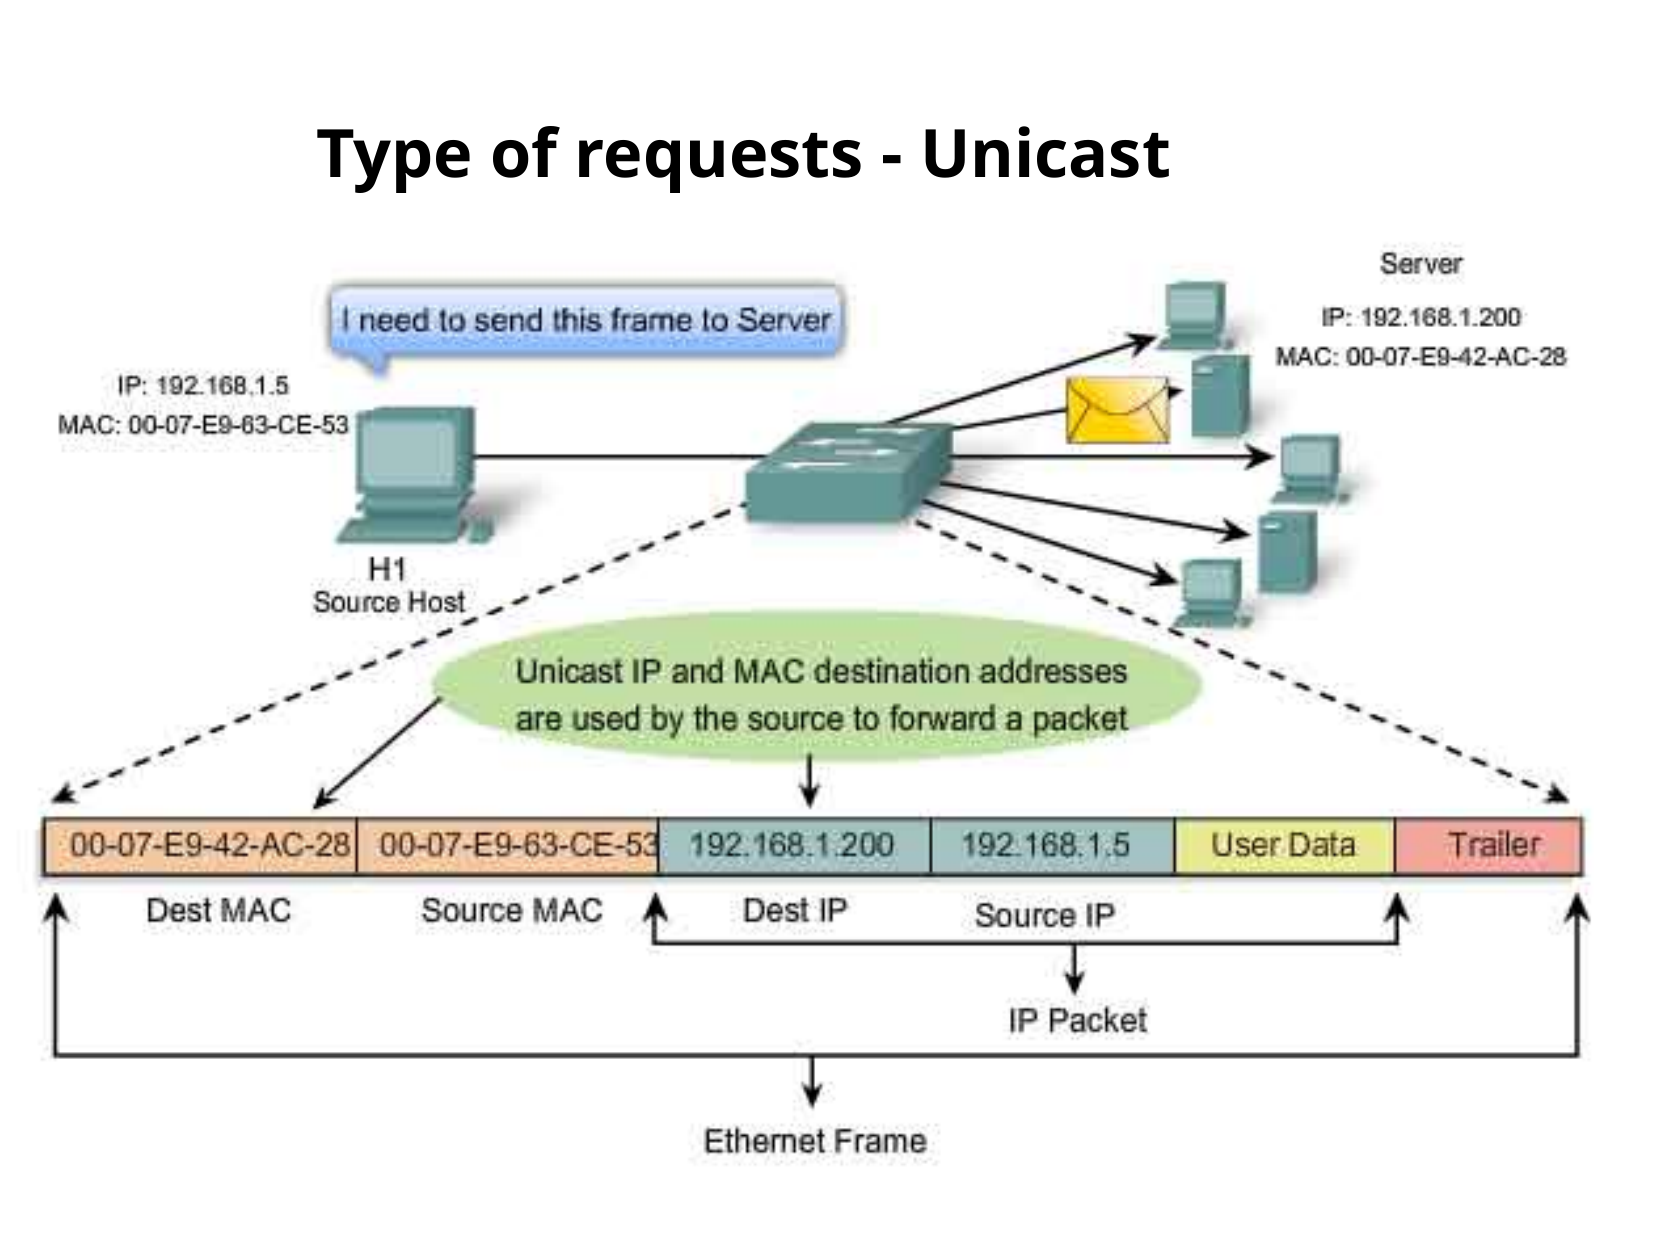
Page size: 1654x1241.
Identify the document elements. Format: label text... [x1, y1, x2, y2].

title Type of requests - Unicast [0, 49, 1489, 222]
picture [0, 223, 1654, 1177]
